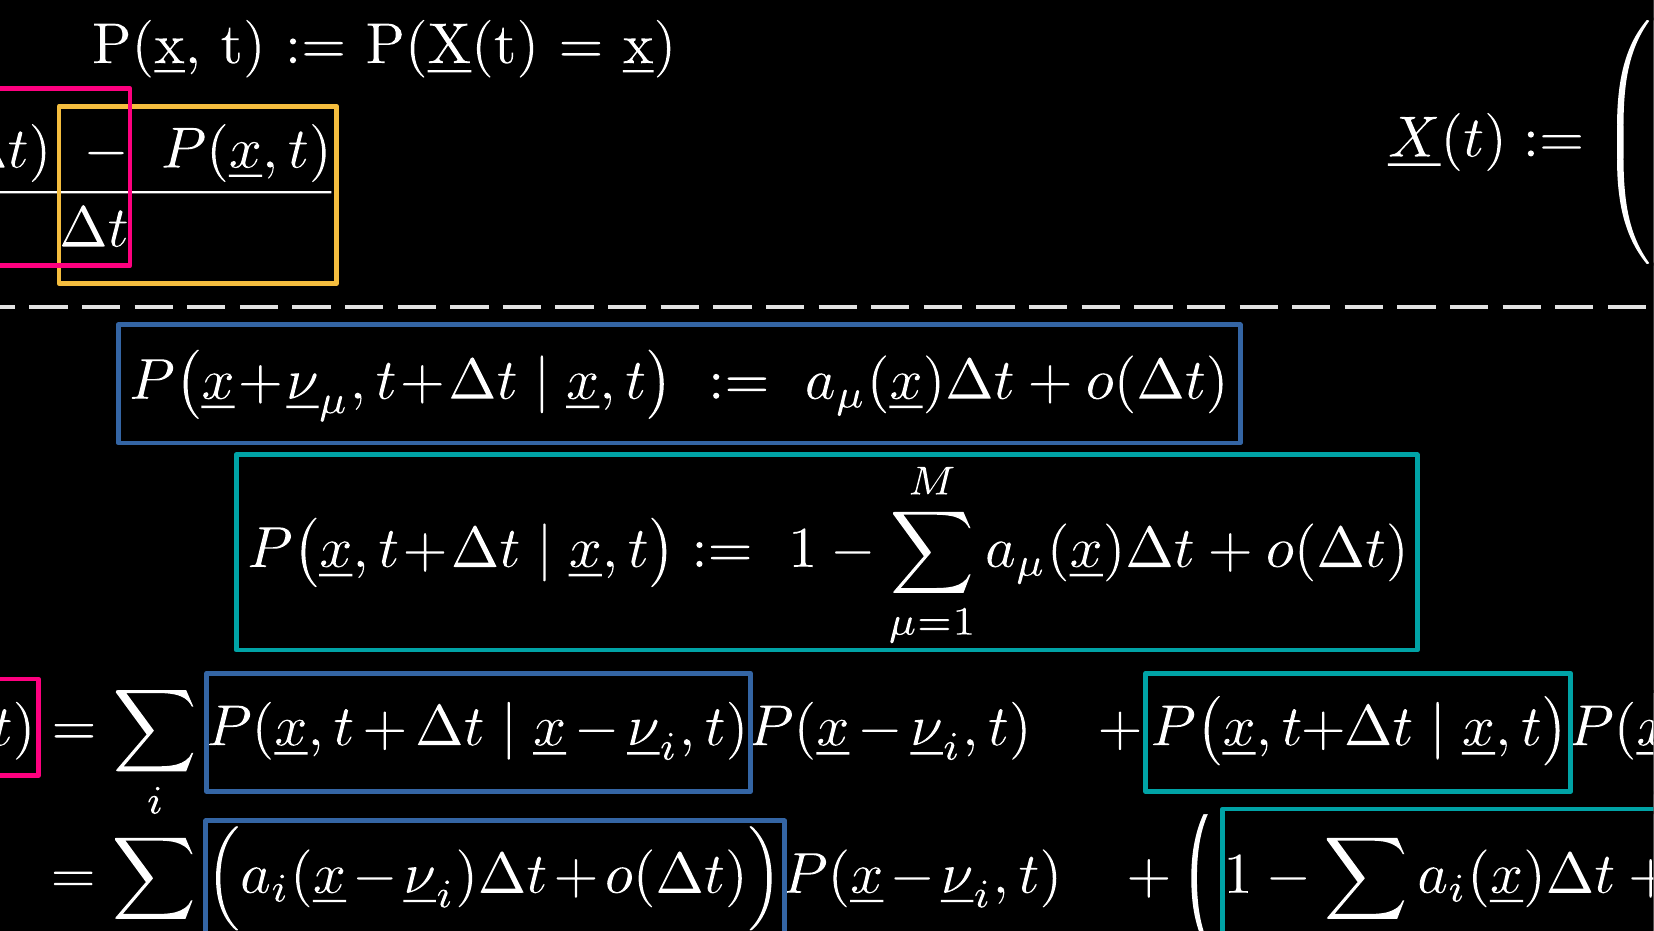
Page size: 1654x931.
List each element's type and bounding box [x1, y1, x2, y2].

text_box [61, 124, 128, 248]
text_box [132, 124, 332, 248]
text_box [247, 466, 1403, 644]
text_box [0, 690, 36, 773]
text_box [208, 823, 782, 931]
text_box [1148, 690, 1568, 789]
text_box [209, 690, 748, 789]
text_box [1387, 17, 1654, 266]
text_box [129, 349, 1223, 422]
text_box [0, 124, 57, 248]
text_box [92, 19, 671, 78]
text_box [0, 690, 1654, 931]
text_box [1225, 811, 1654, 931]
